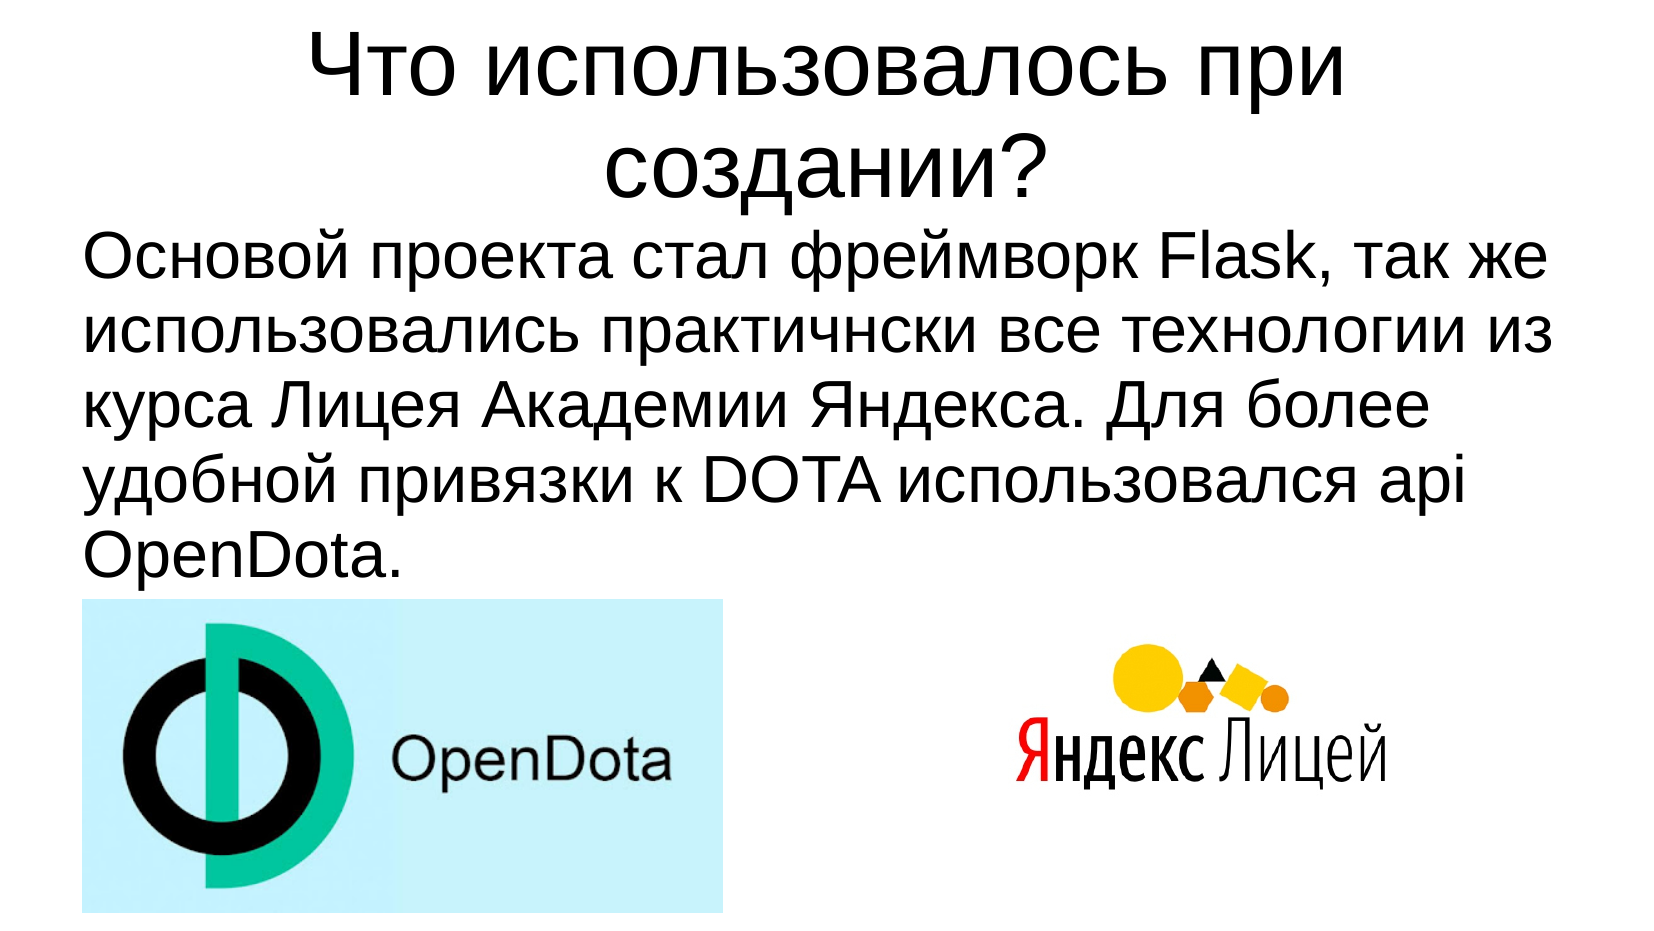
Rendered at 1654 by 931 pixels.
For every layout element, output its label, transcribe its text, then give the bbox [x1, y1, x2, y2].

picture [937, 524, 1463, 919]
title Что использовалось при создании? [82, 12, 1571, 217]
picture [82, 599, 723, 913]
list Основой проекта стал фреймворк Flask, так же использовались практичнски все технологии из курса Лицея Академии Яндекса. Для более удобной привязки к DOTA использовался api OpenDota. [82, 217, 1571, 758]
